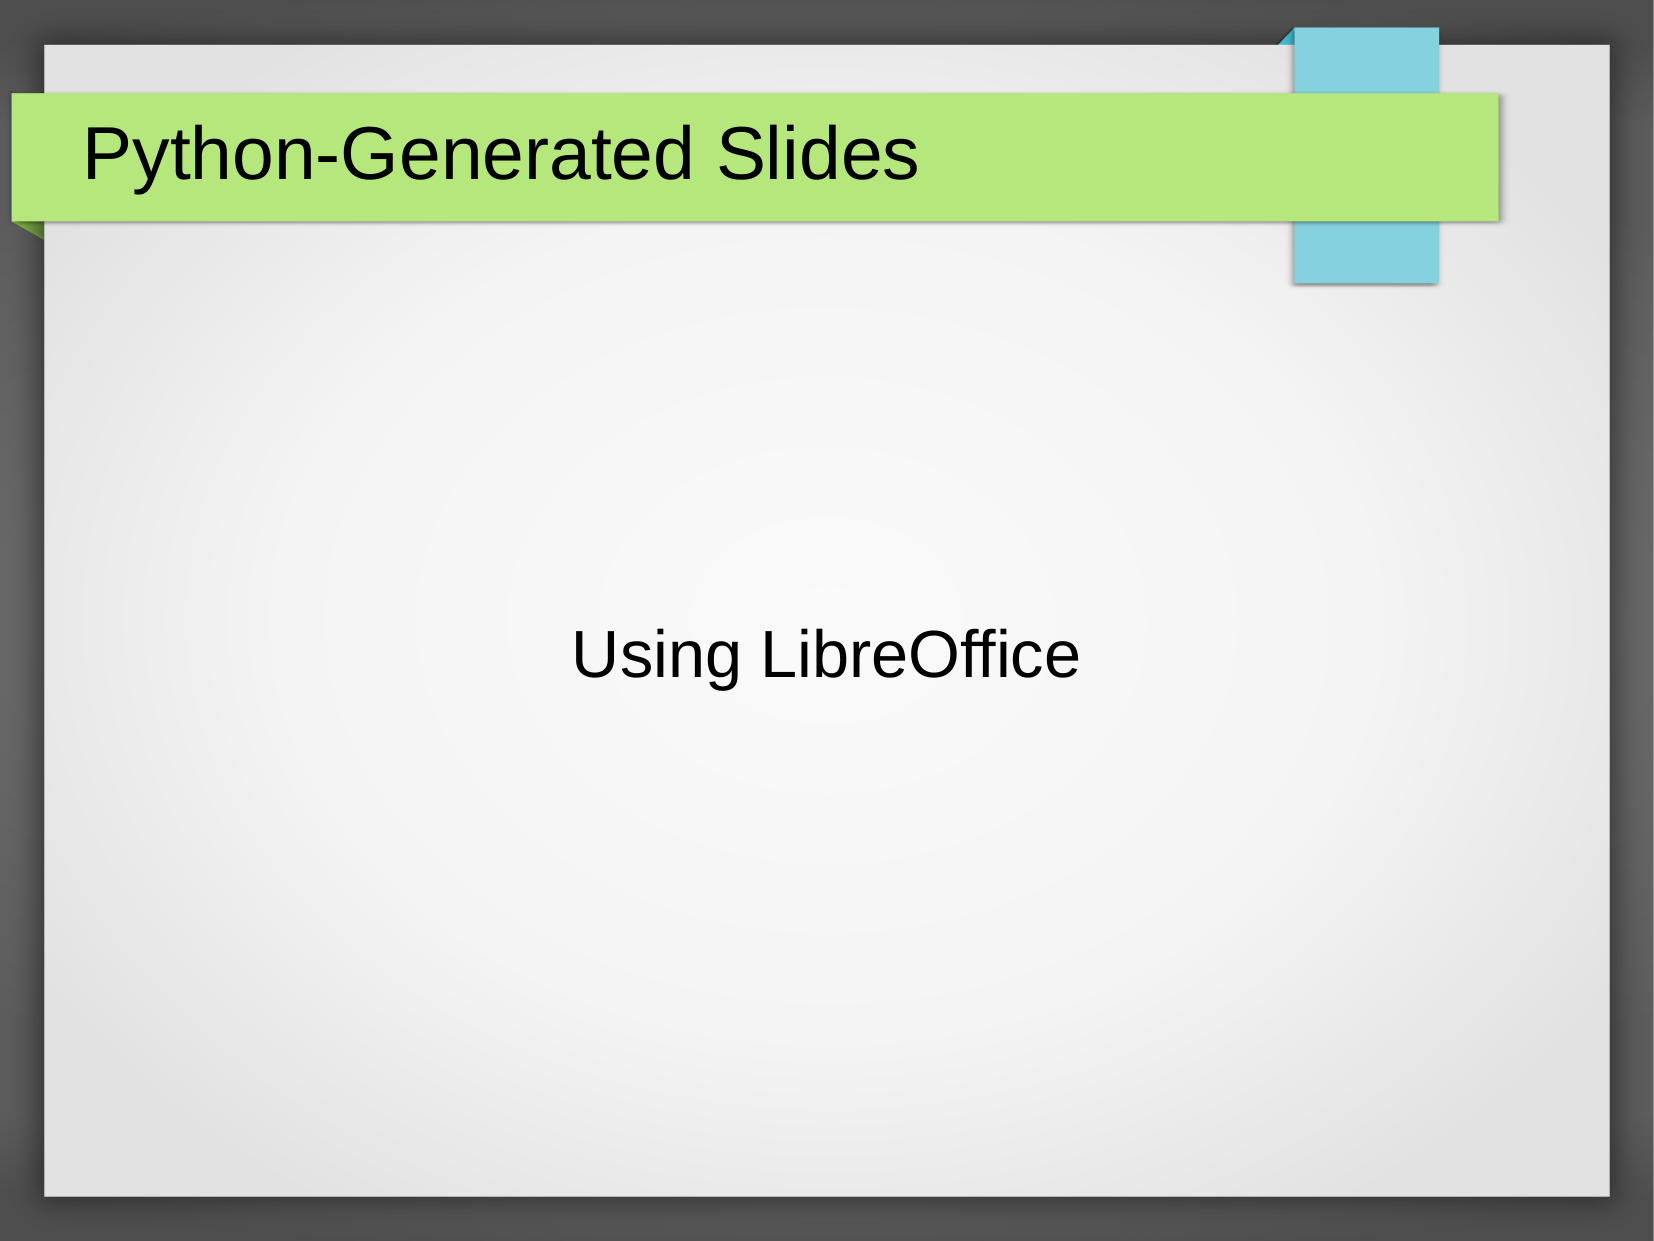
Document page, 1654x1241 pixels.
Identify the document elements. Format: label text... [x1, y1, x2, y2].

subtitle Using LibreOffice [82, 295, 1571, 1015]
picture [0, 0, 1654, 1241]
title Python-Generated Slides [82, 94, 1264, 213]
